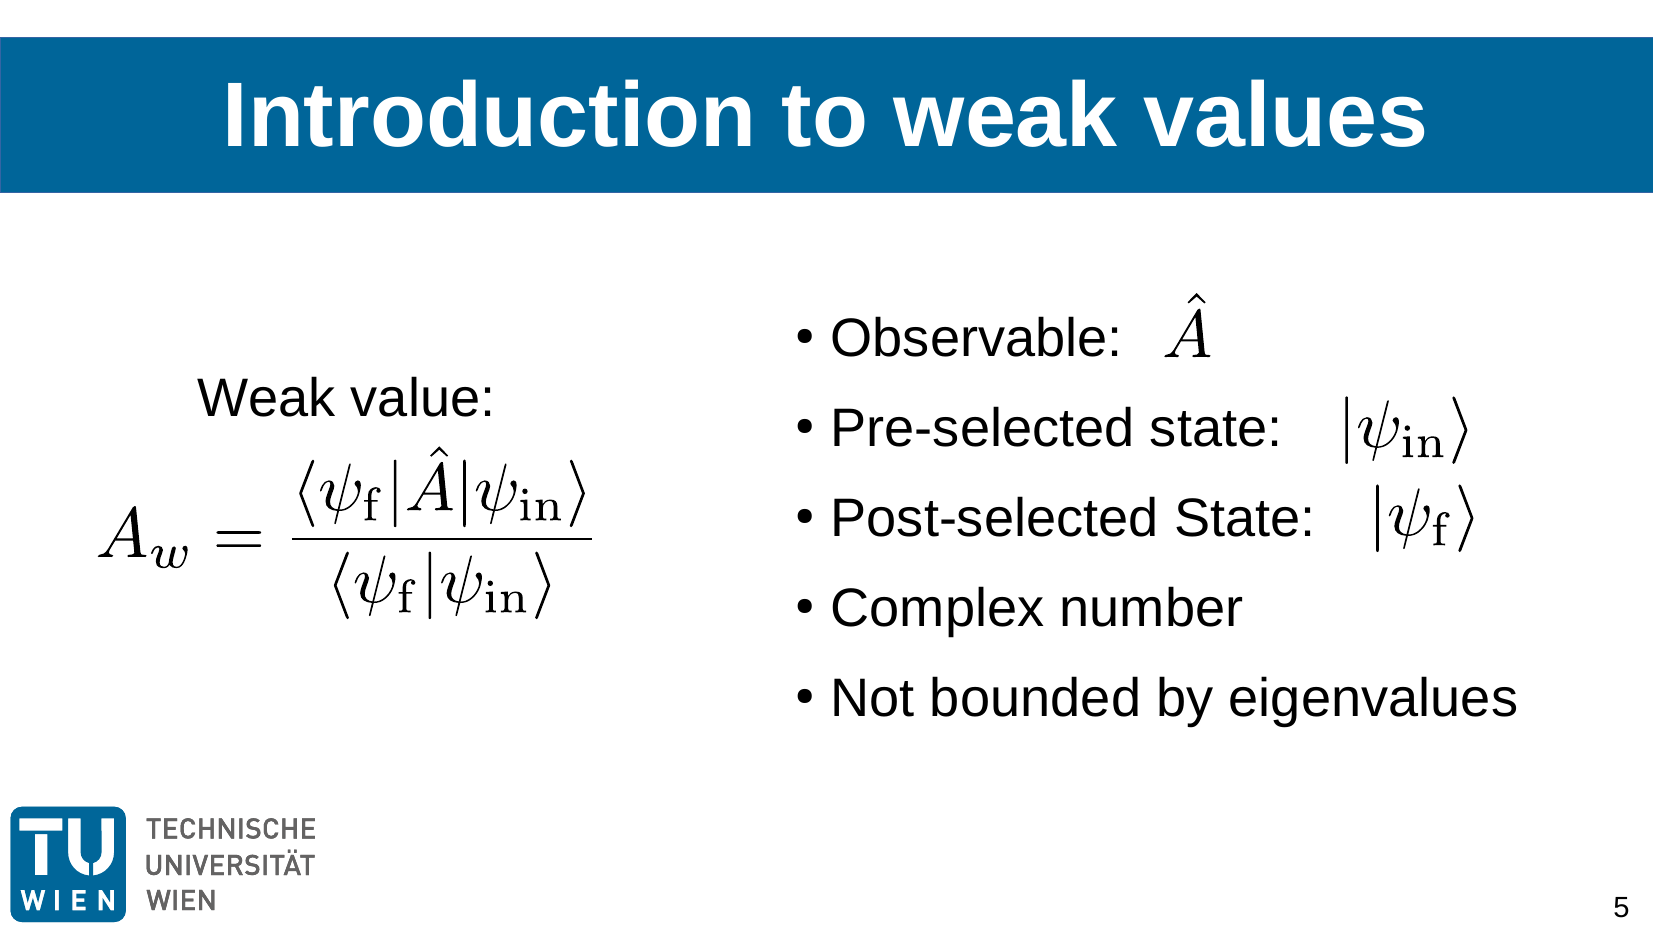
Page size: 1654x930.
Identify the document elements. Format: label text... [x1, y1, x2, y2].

picture [1155, 270, 1231, 382]
title Introduction to weak values [0, 37, 1653, 193]
picture [195, 434, 606, 630]
list Weak value: [197, 367, 503, 436]
picture [1319, 384, 1485, 566]
picture [96, 462, 189, 590]
list Observable: Pre-selected state: Post-selected State: Complex number Not bounded by eigenvalues [795, 217, 1571, 757]
